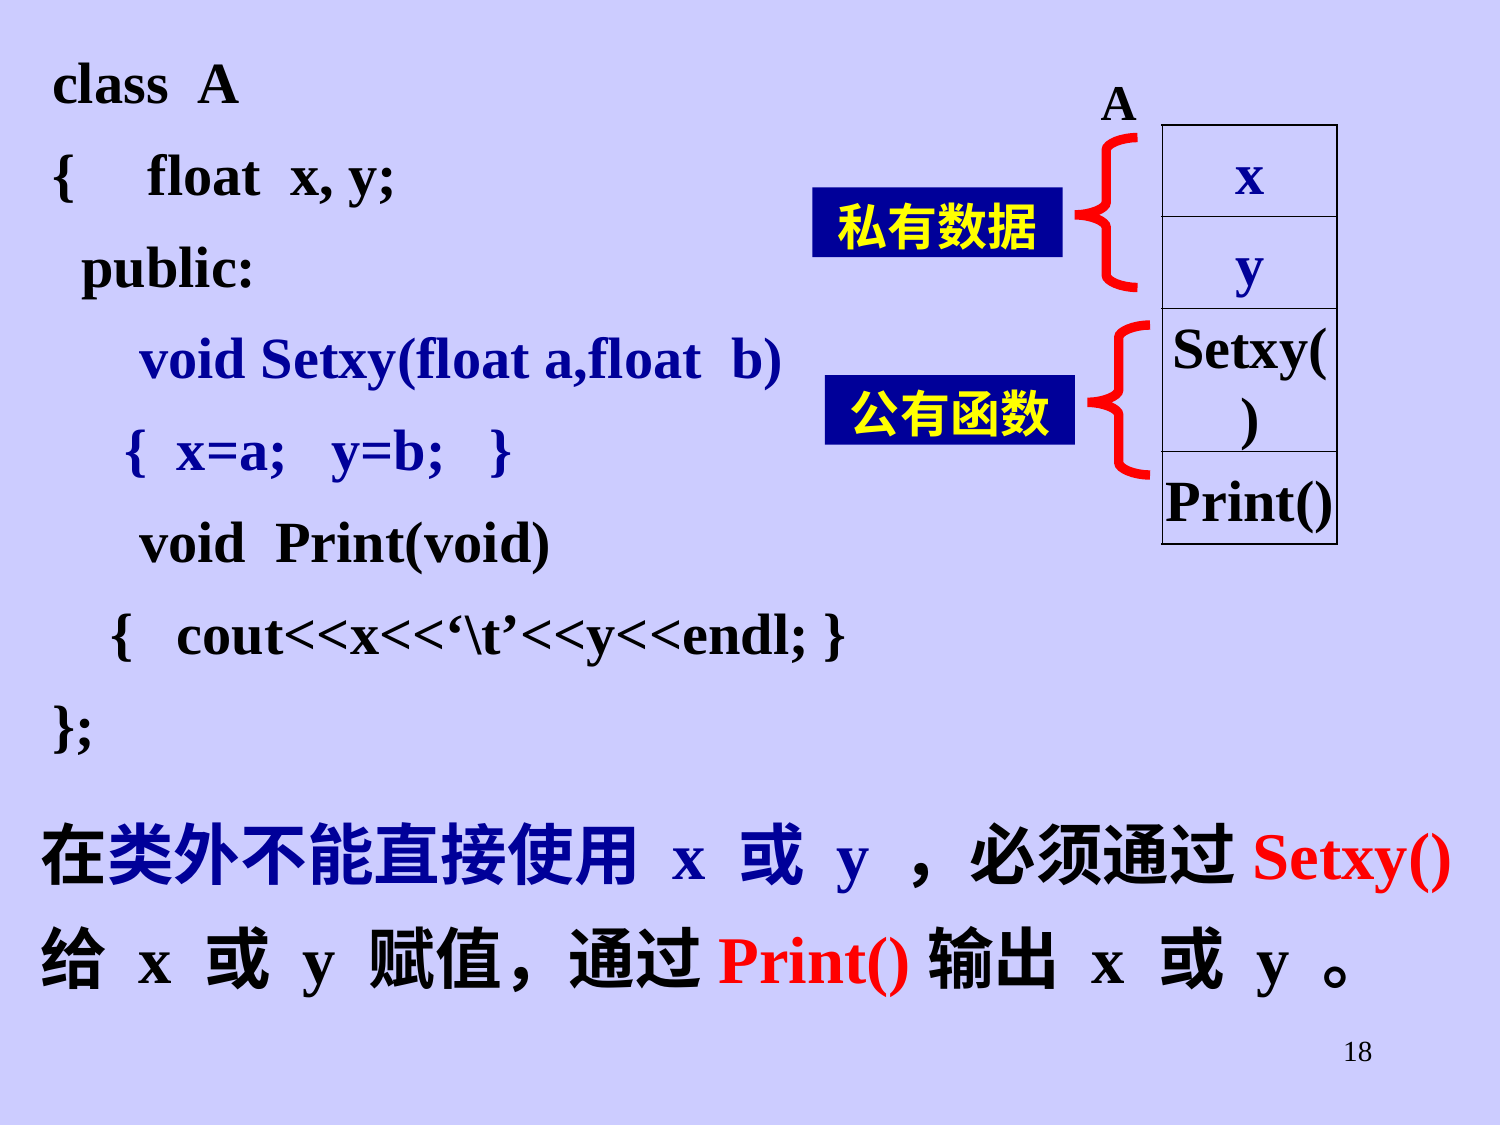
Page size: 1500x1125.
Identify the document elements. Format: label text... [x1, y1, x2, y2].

table_cell Setxy() [1163, 309, 1336, 451]
table_cell Print() [1163, 452, 1336, 543]
text_box A [1074, 62, 1163, 133]
table_cell y [1163, 217, 1336, 308]
table_header x [1163, 126, 1336, 216]
text_box 在类外不能直接使用 x 或 y ，必须通过Setxy()给 x 或 y 赋值，通过Print()输出 x 或 y 。 [37, 787, 1500, 999]
text_box 私有数据 [812, 187, 1063, 258]
text_box class A { float x, y; public: void Setxy(float a,float b) { x=a; y=b; } void Print(void) { cout<<x<<‘\t’<<y<<endl; } }; [37, 37, 926, 766]
text_box <编号> [1074, 1025, 1388, 1101]
text_box 公有函数 [824, 375, 1075, 445]
